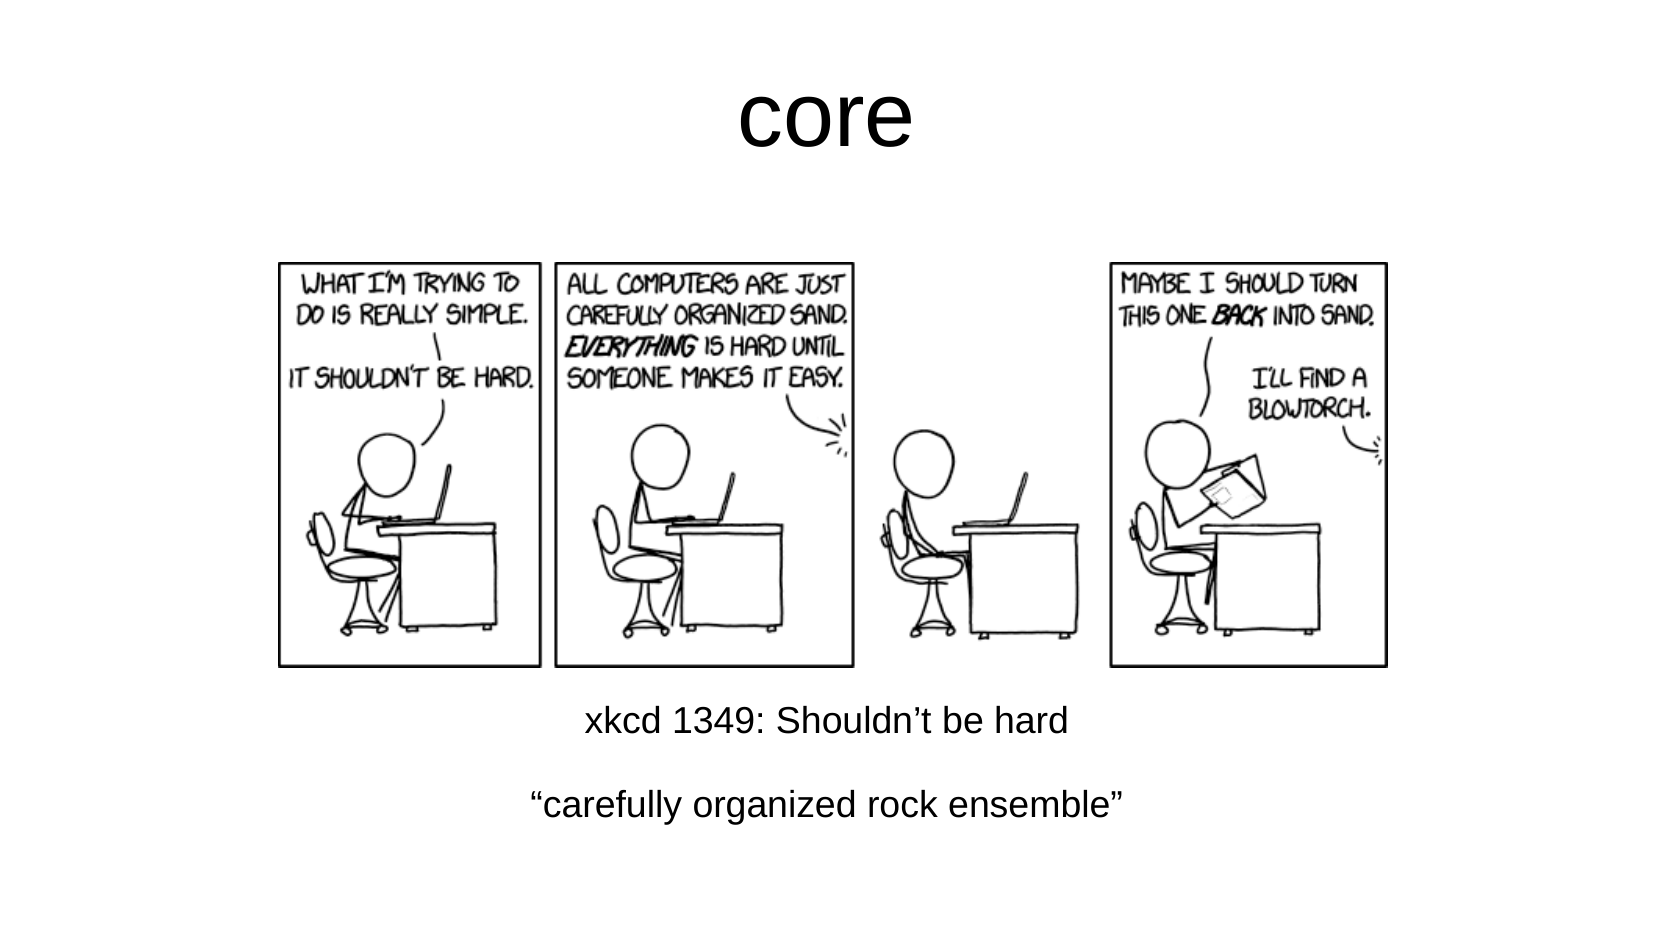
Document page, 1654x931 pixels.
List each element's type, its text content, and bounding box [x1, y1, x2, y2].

title core [82, 37, 1571, 193]
picture [278, 262, 1388, 668]
subtitle xkcd 1349: Shouldn’t be hard “carefully organized rock ensemble” [82, 217, 1571, 826]
